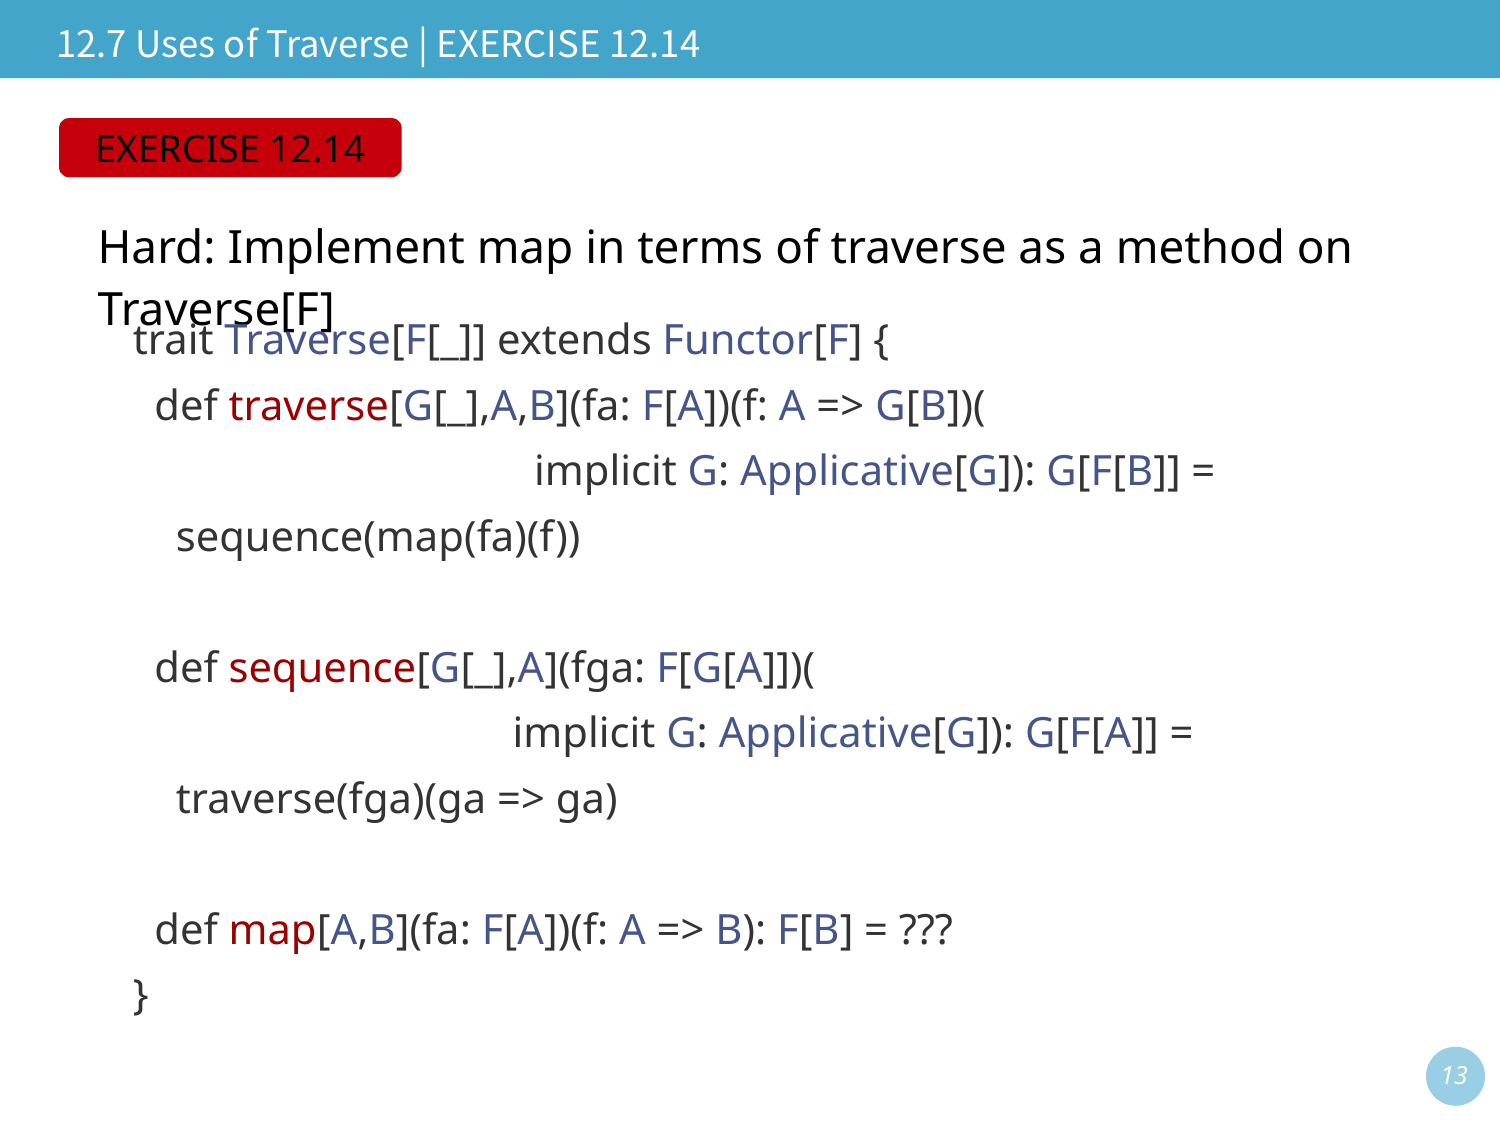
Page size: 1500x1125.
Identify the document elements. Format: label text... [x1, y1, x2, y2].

title 12.7 Uses of Traverse | EXERCISE 12.14 [41, 7, 1392, 76]
text_box Hard: Implement map in terms of traverse as a method on Traverse[F] [82, 206, 1477, 314]
text_box trait Traverse[F[_]] extends Functor[F] { def traverse[G[_],A,B](fa: F[A])(f: A => G[B])( implicit G: Applicative[G]): G[F[B]] = sequence(map(fa)(f)) def sequence[G[_],A](fga: F[G[A]])( implicit G: Applicative[G]): G[F[A]] = traverse(fga)(ga => ga) def map[A,B](fa: F[A])(f: A => B): F[B] = ??? } [118, 294, 1394, 852]
text_box EXERCISE 12.14 [59, 118, 402, 178]
slide_number <number> [1424, 1046, 1484, 1107]
